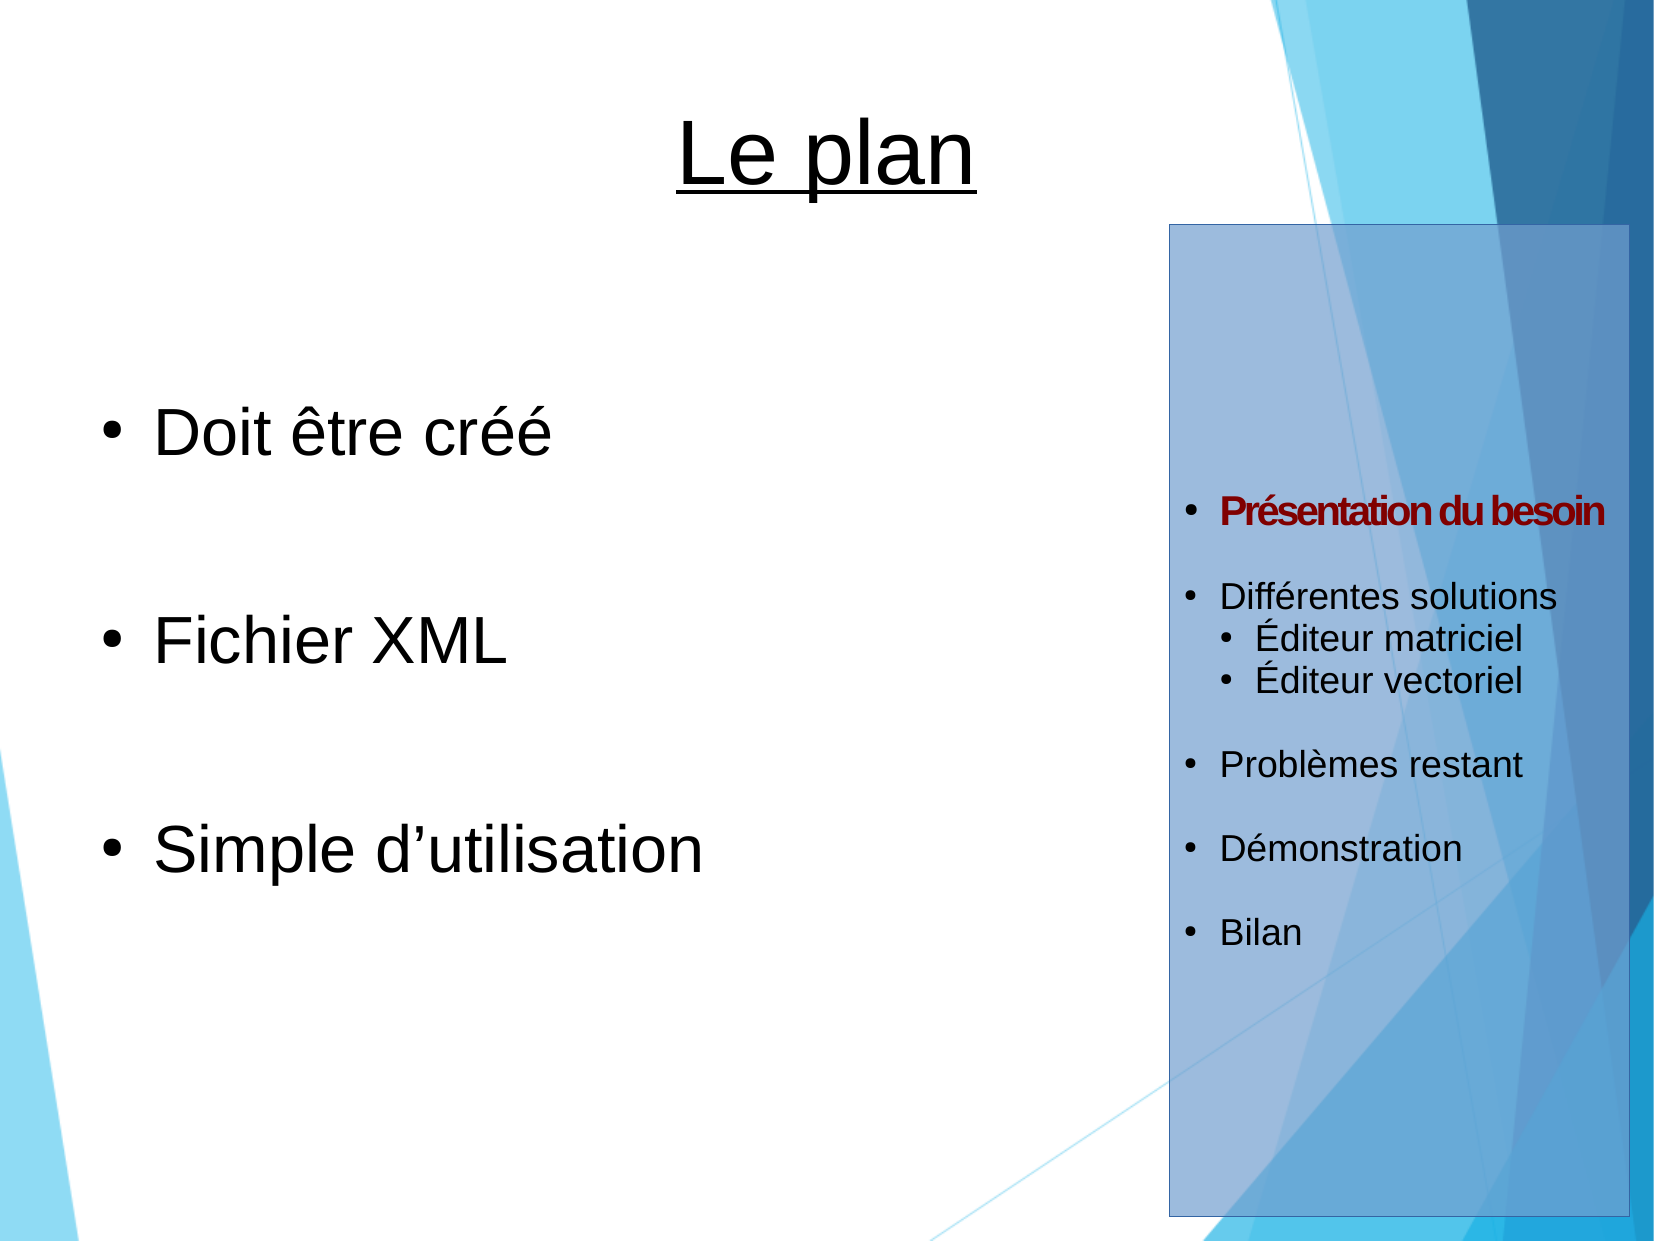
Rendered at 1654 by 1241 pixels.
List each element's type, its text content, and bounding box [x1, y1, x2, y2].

list Doit être créé Fichier XML Simple d’utilisation [82, 290, 1169, 1010]
title Le plan [82, 49, 1571, 257]
picture [0, 0, 1654, 1241]
text_box Présentation du besoin Différentes solutions Éditeur matriciel Éditeur vectoriel Problèmes restant Démonstration Bilan [1169, 224, 1630, 1217]
